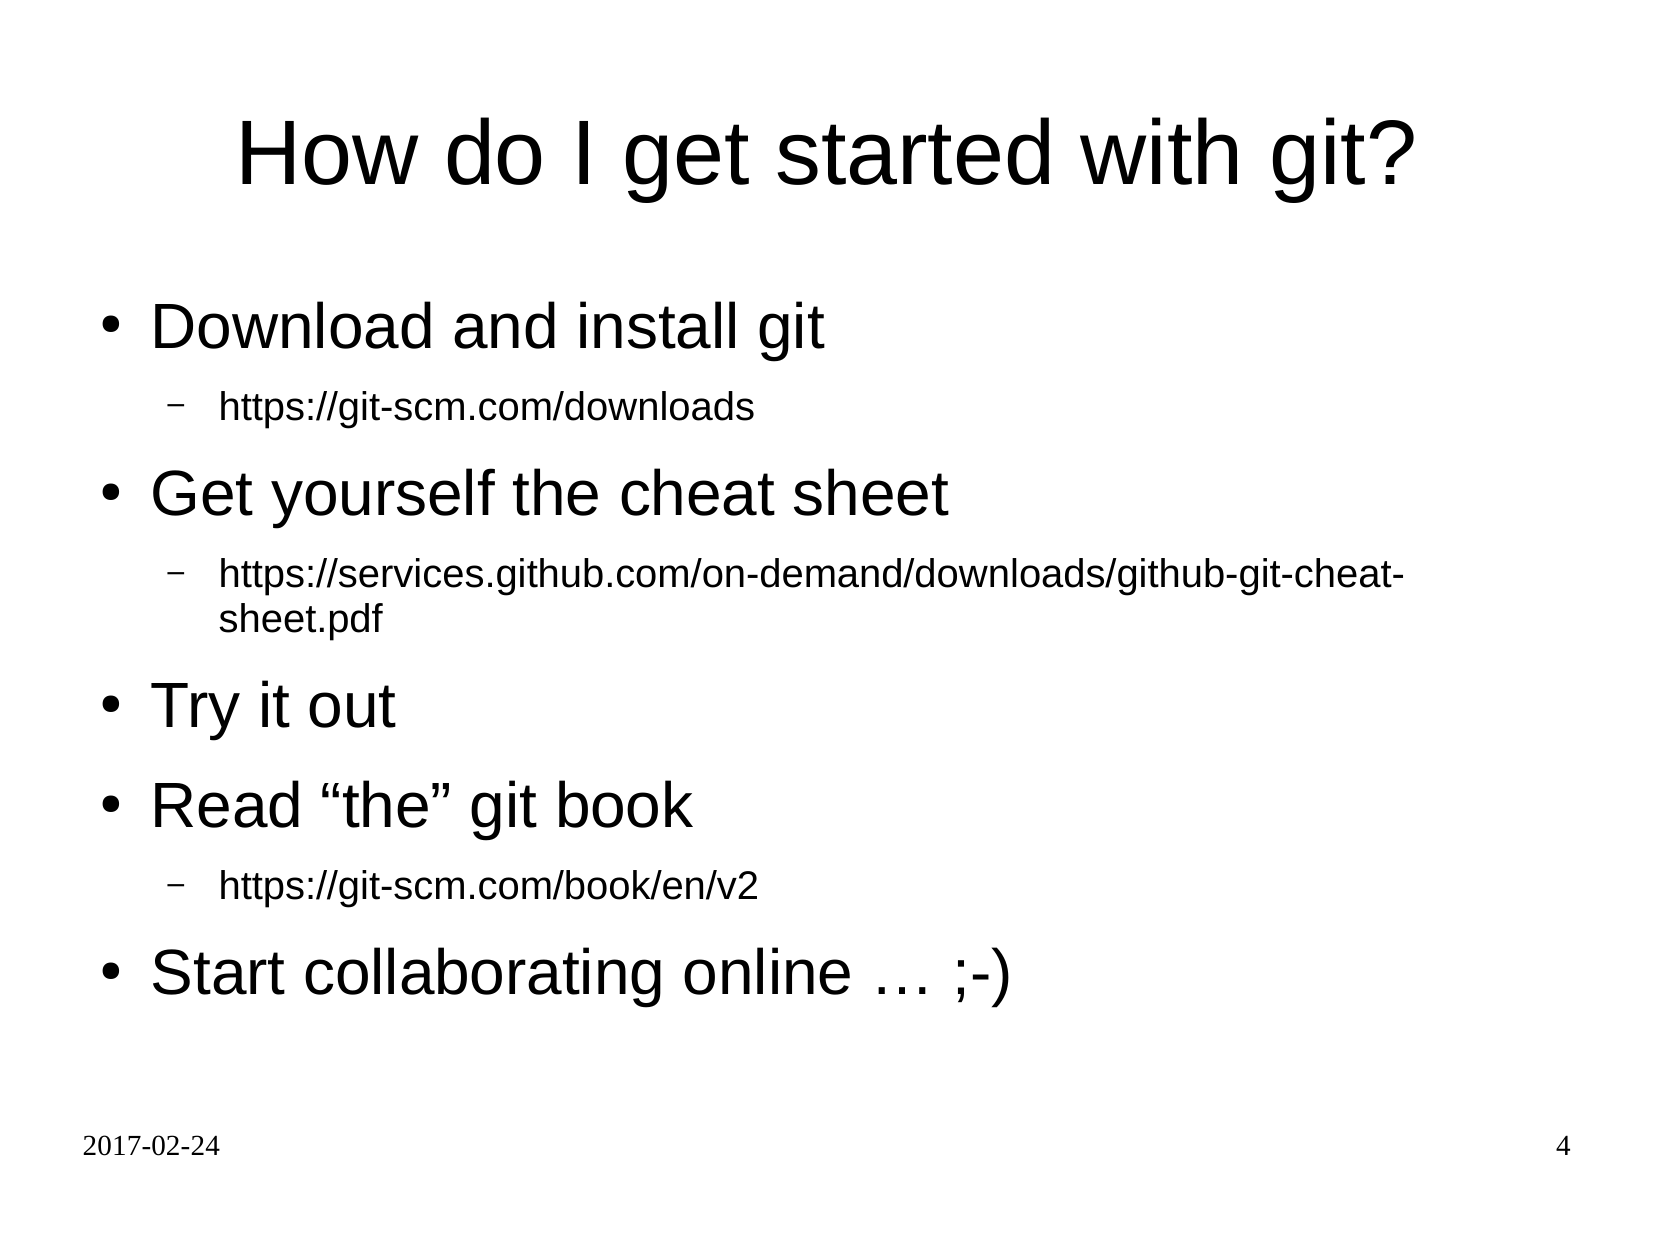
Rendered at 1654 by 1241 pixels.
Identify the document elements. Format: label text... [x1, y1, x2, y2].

title How do I get started with git? [82, 49, 1571, 257]
list Download and install git https://git-scm.com/downloads Get yourself the cheat sheet https://services.github.com/on-demand/downloads/github-git-cheat-sheet.pdf Try it out Read “the” git book https://git-scm.com/book/en/v2 Start collaborating online … ;-) [82, 290, 1571, 1010]
